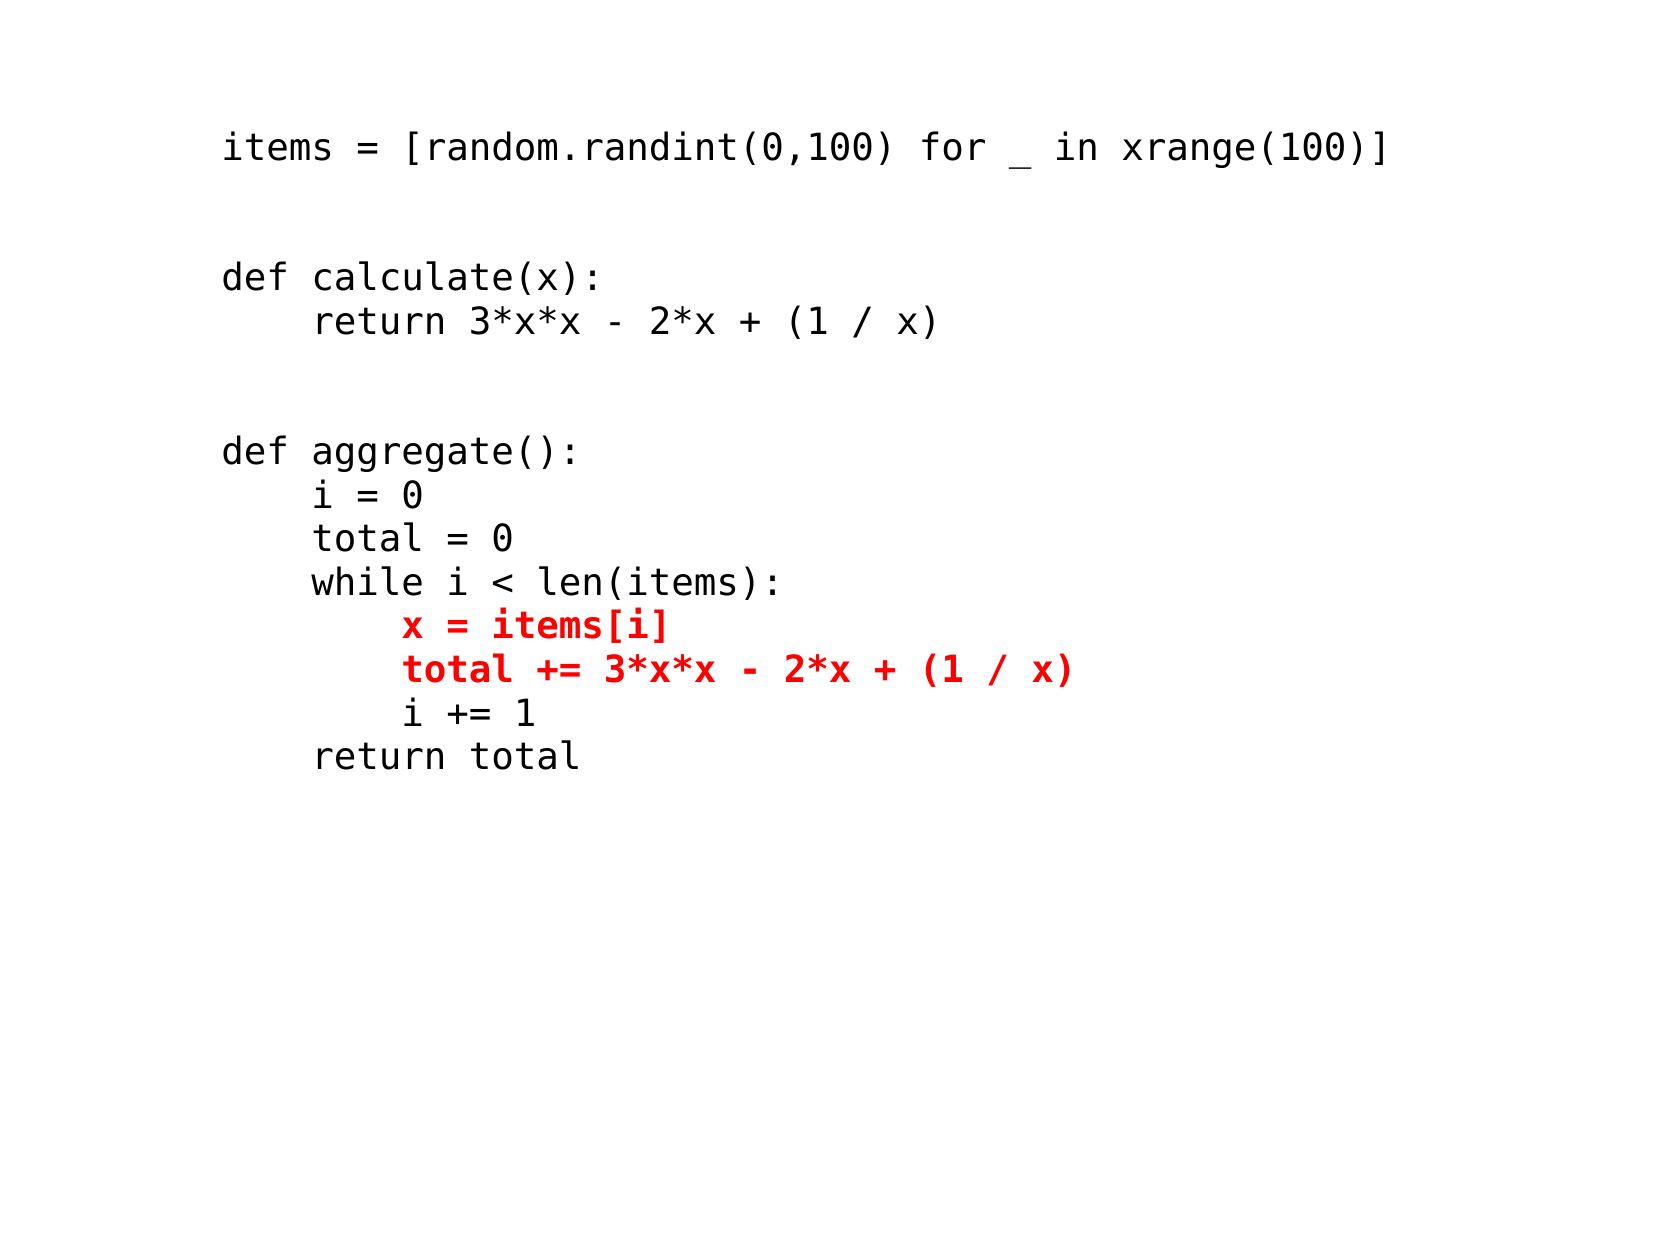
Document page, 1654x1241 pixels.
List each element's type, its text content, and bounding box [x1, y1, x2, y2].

text_box items = [random.randint(0,100) for _ in xrange(100)] def calculate(x): return 3*x*x - 2*x + (1 / x) def aggregate(): i = 0 total = 0 while i < len(items): x = items[i] total += 3*x*x - 2*x + (1 / x) i += 1 return total [206, 118, 1477, 830]
